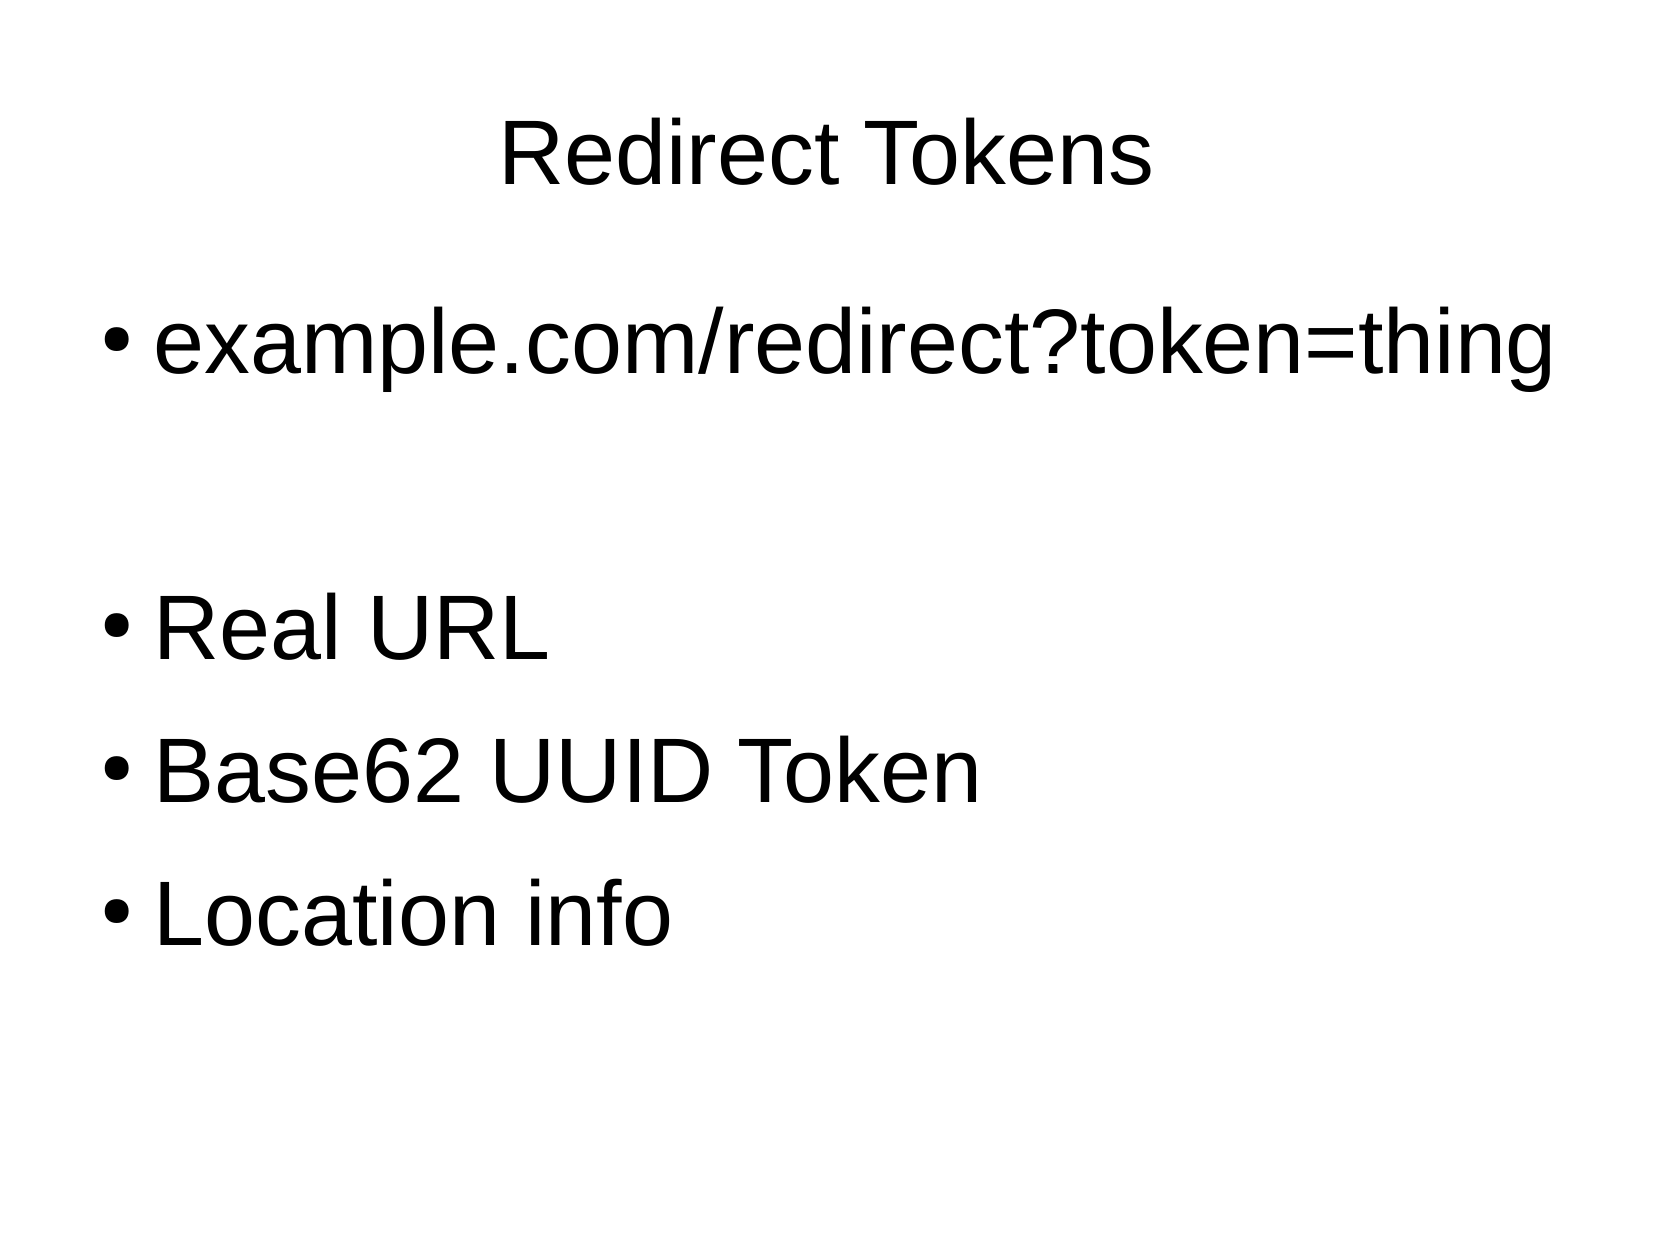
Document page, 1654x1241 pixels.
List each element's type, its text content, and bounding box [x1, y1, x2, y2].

list example.com/redirect?token=thing Real URL Base62 UUID Token Location info [82, 290, 1571, 1010]
title Redirect Tokens [82, 49, 1571, 257]
